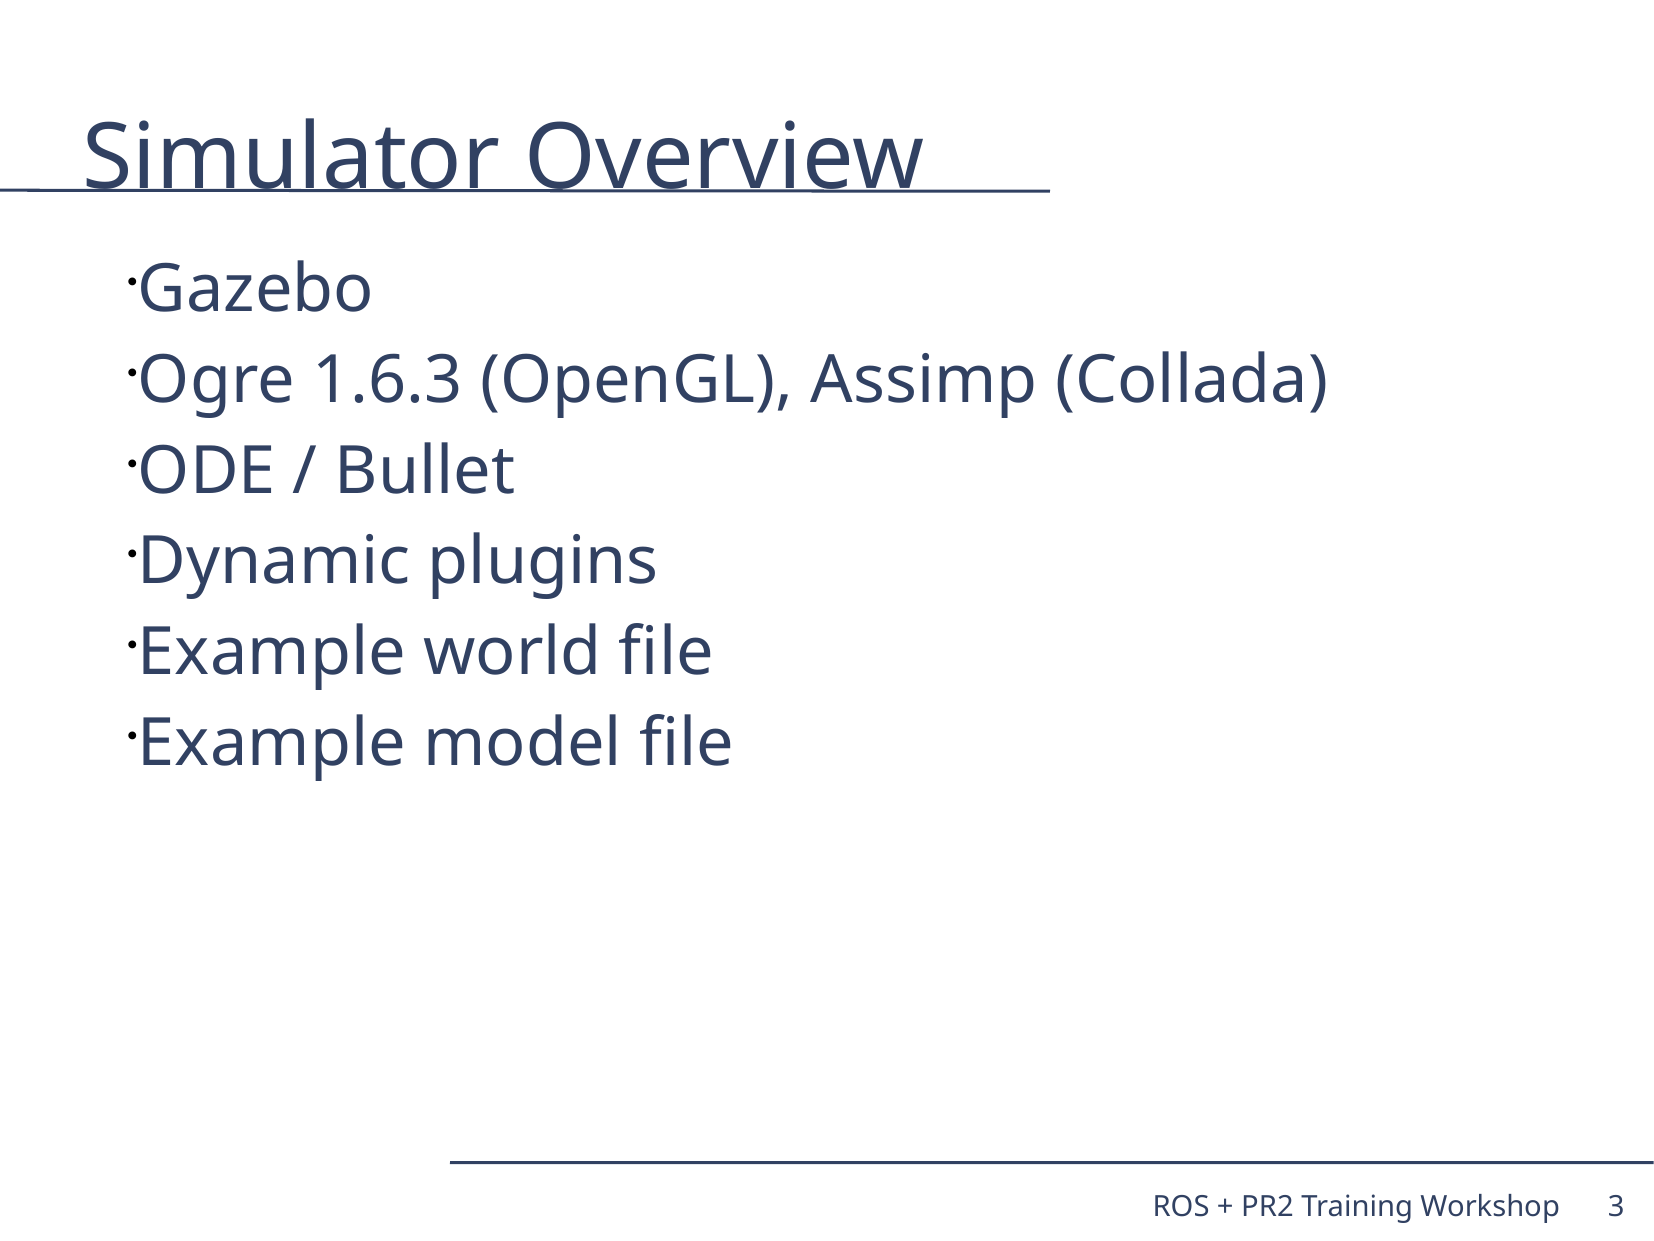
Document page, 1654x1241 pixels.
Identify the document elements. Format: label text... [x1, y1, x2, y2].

text_box Gazebo Ogre 1.6.3 (OpenGL), Assimp (Collada) ODE / Bullet Dynamic plugins Example world file Example model file [112, 232, 1538, 715]
title Simulator Overview [82, 49, 1571, 257]
